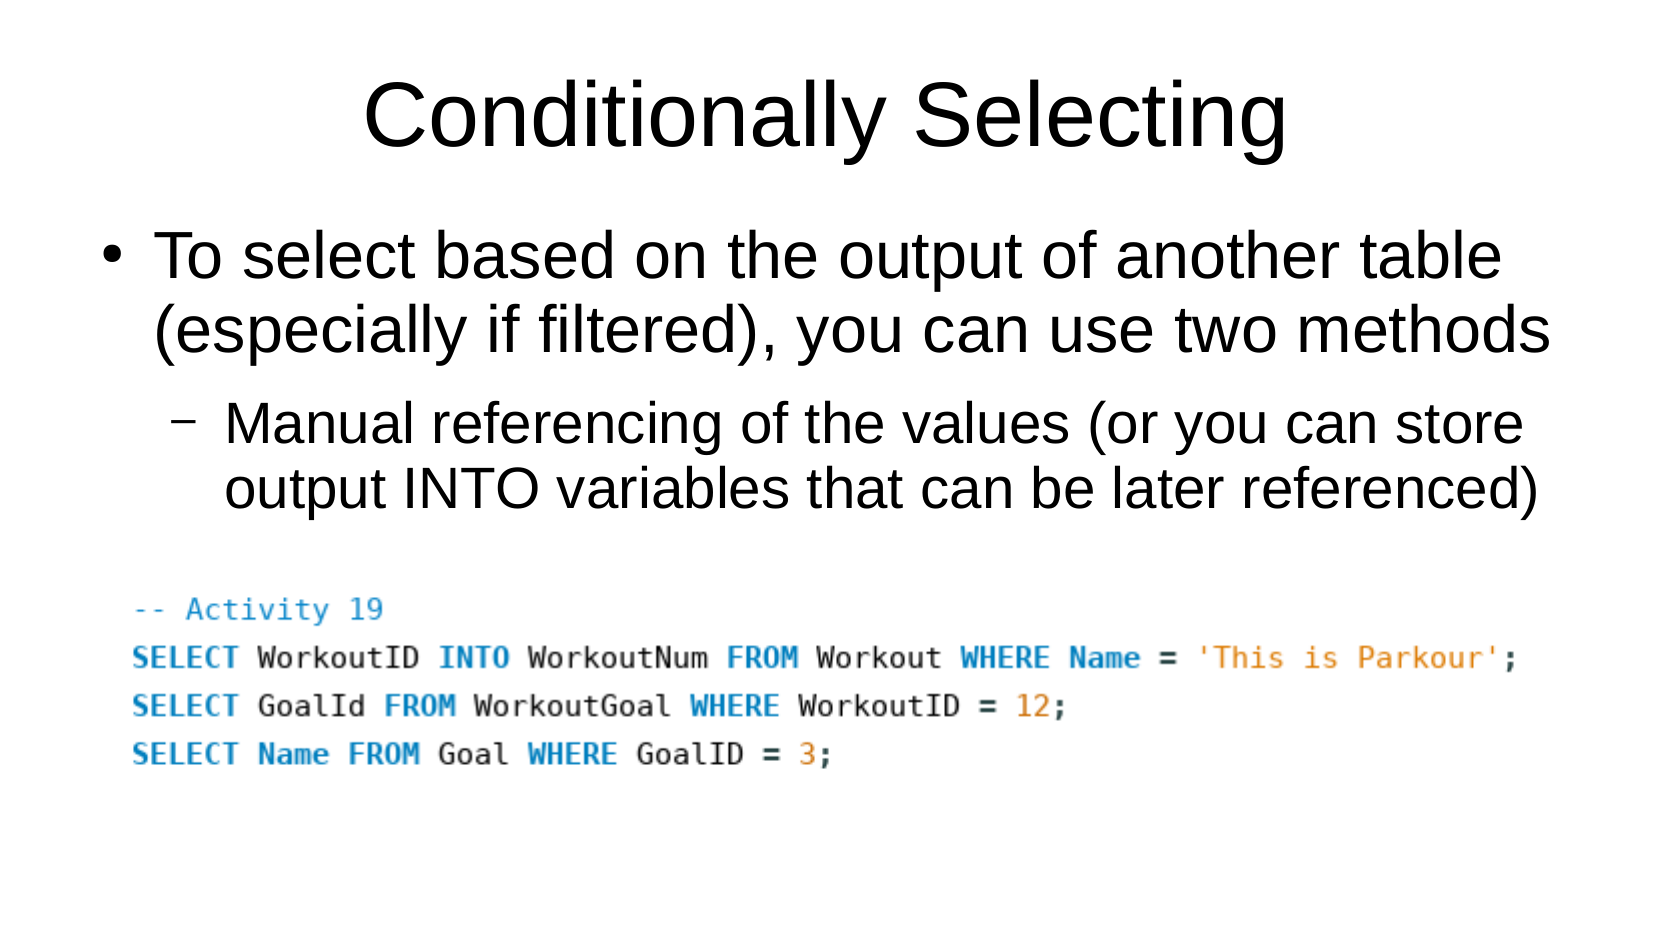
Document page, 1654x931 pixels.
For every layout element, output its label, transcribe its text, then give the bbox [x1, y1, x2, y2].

title Conditionally Selecting [82, 37, 1571, 193]
list To select based on the output of another table (especially if filtered), you can use two methods Manual referencing of the values (or you can store output INTO variables that can be later referenced) [82, 217, 1571, 758]
picture [116, 574, 1532, 793]
